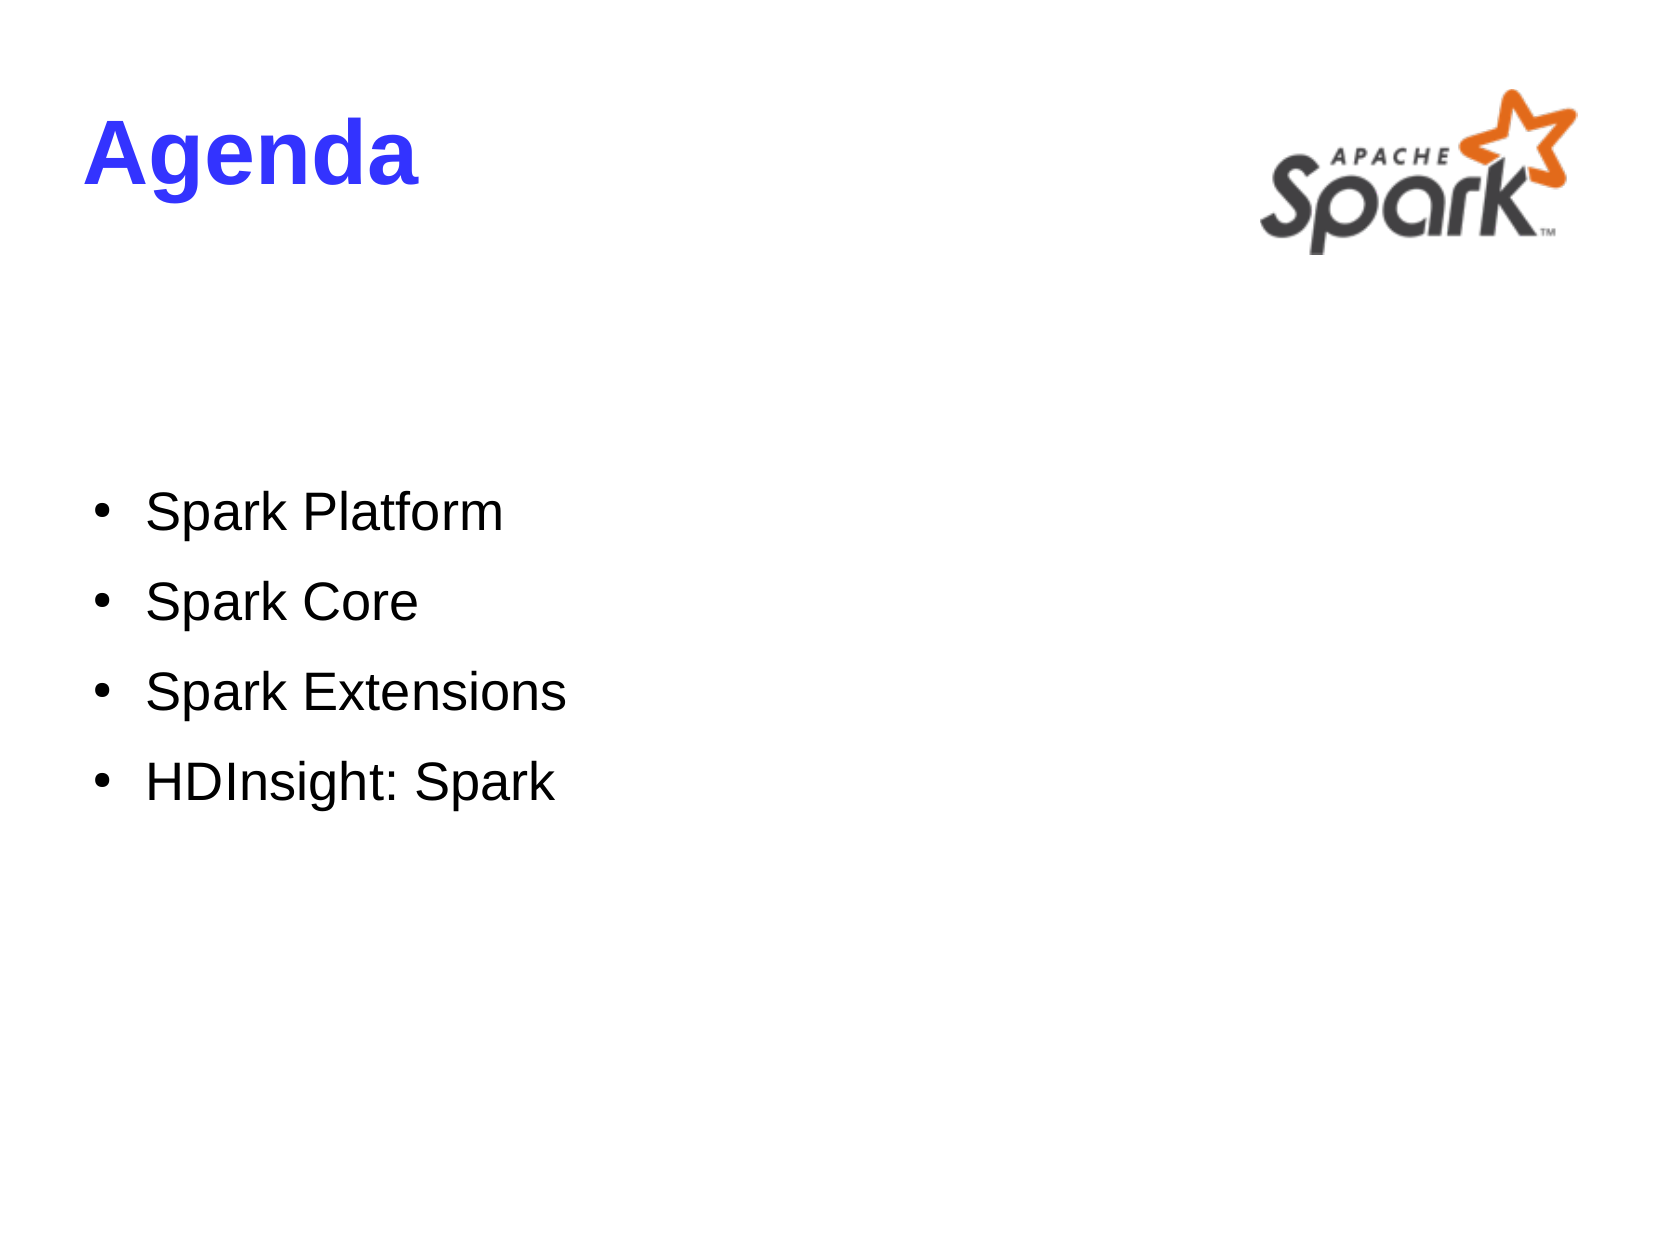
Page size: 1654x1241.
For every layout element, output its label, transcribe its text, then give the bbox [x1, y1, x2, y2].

picture [1260, 89, 1578, 256]
title Agenda [82, 49, 1571, 257]
list Spark Platform Spark Core Spark Extensions HDInsight: Spark [75, 481, 1564, 841]
